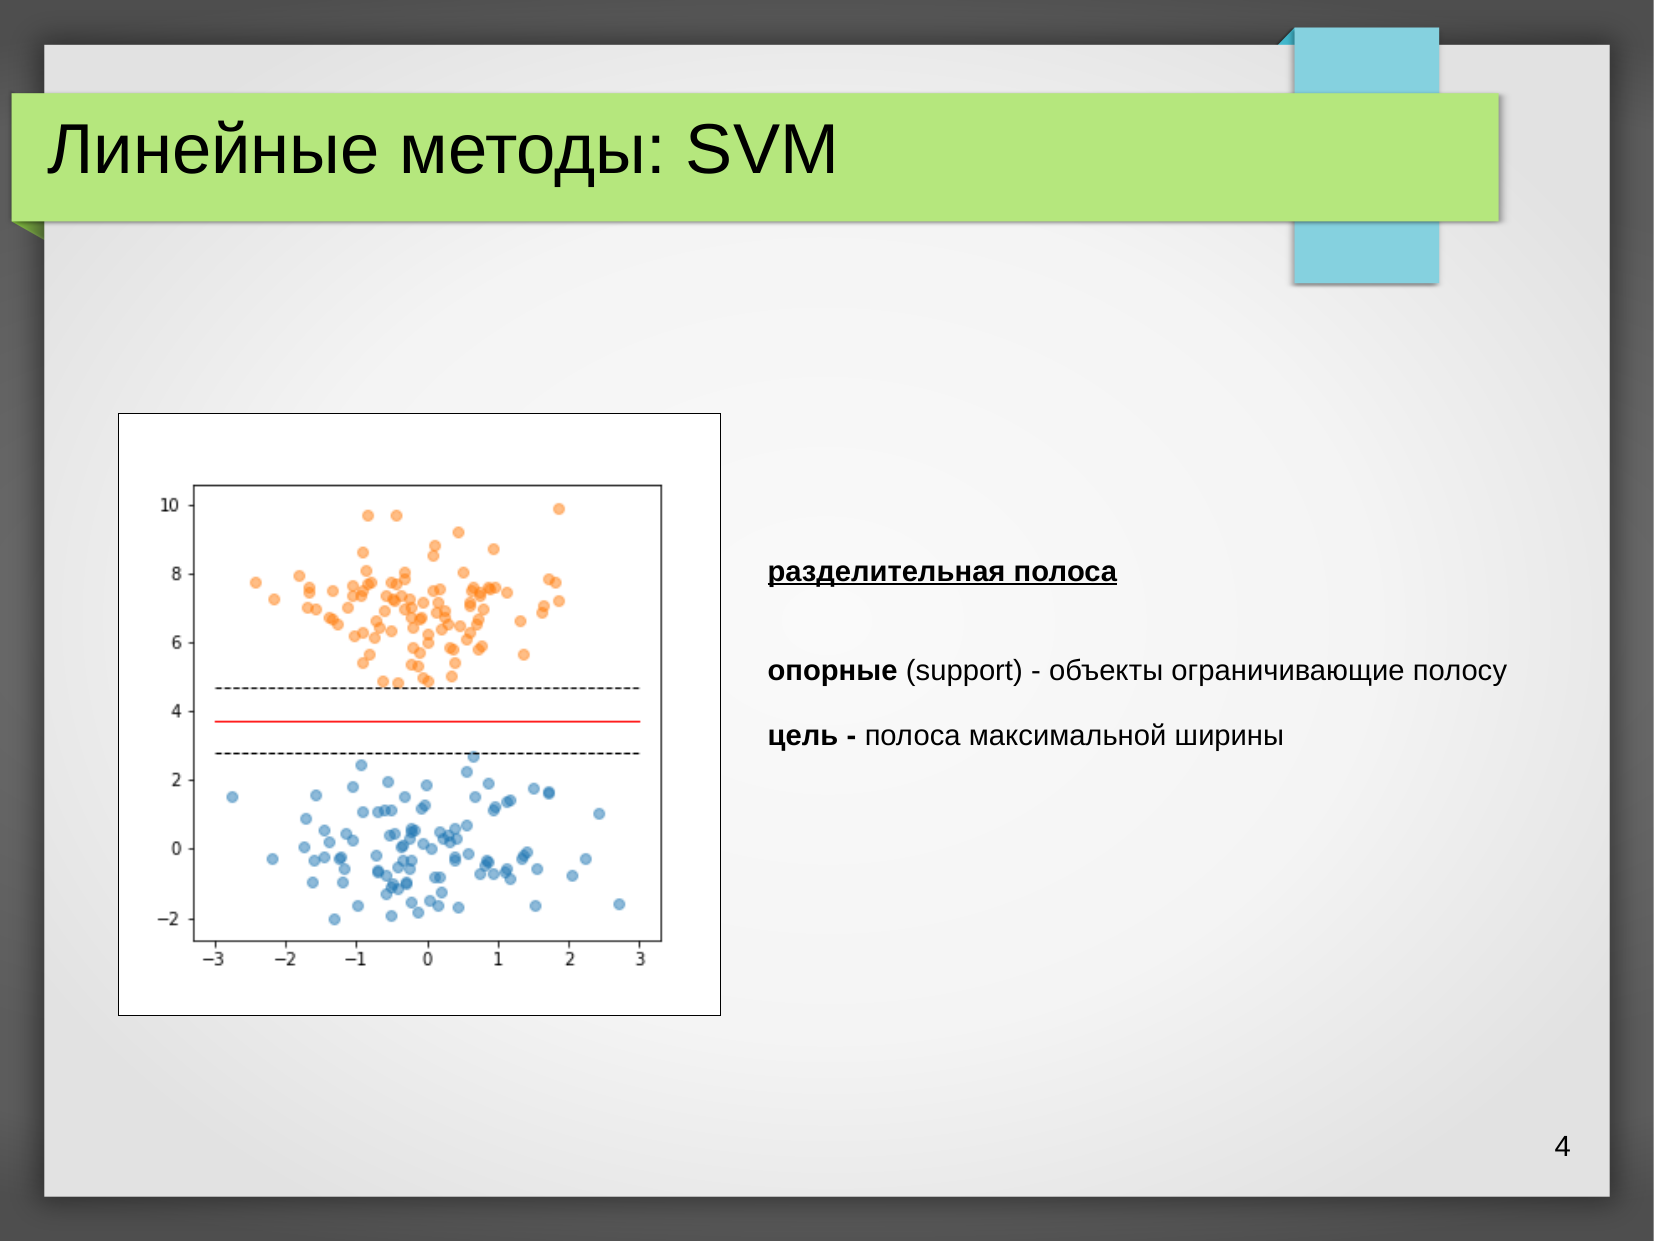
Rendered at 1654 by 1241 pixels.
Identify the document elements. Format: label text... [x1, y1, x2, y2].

picture [0, 0, 1654, 1241]
title Линейные методы: SVM [47, 108, 1501, 191]
text_box разделительная полоса опорные (support) - объекты ограничивающие полосу цель - полоса максимальной ширины [767, 555, 1583, 969]
